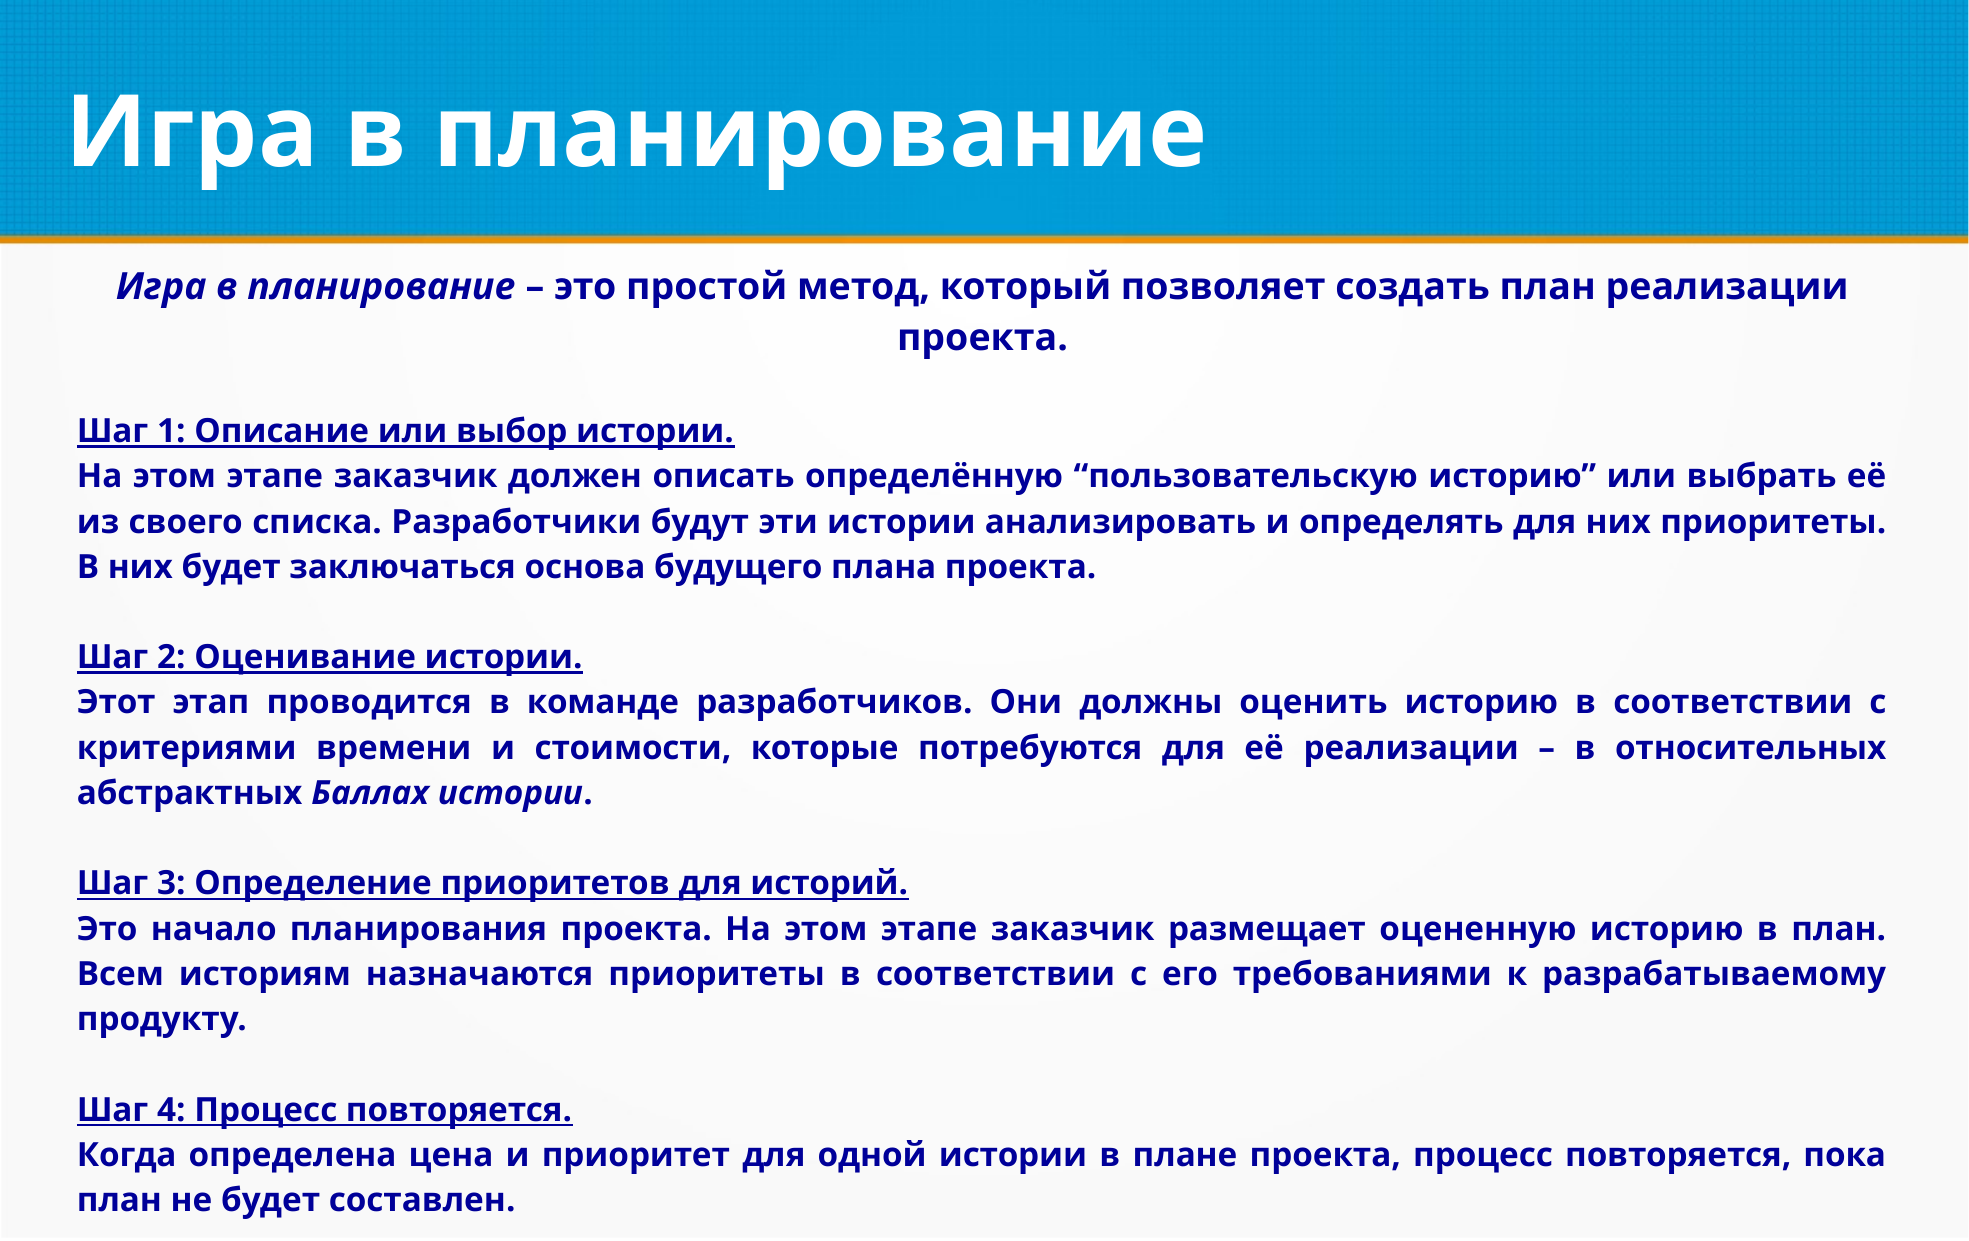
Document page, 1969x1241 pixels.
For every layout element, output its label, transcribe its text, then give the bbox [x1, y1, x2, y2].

text_box Игра в планирование – это простой метод, который позволяет создать план реализации проекта. Шаг 1: Описание или выбор истории. На этом этапе заказчик должен описать определённую “пользовательскую историю” или выбрать её из своего списка. Разработчики будут эти истории анализировать и определять для них приоритеты. В них будет заключаться основа будущего плана проекта. Шаг 2: Оценивание истории. Этот этап проводится в команде разработчиков. Они должны оценить историю в соответствии с критериями времени и стоимости, которые потребуются для её реализации – в относительных абстрактных Баллах истории. Шаг 3: Определение приоритетов для историй. Это начало планирования проекта. На этом этапе заказчик размещает оцененную историю в план. Всем историям назначаются приоритеты в соответствии с его требованиями к разрабатываемому продукту. Шаг 4: Процесс повторяется. Когда определена цена и приоритет для одной истории в плане проекта, процесс повторяется, пока план не будет составлен. Карточки историй можно располагать на доске kanban. [70, 253, 1902, 1220]
picture [0, 233, 1969, 1241]
text_box Игра в планирование [59, 55, 1902, 200]
